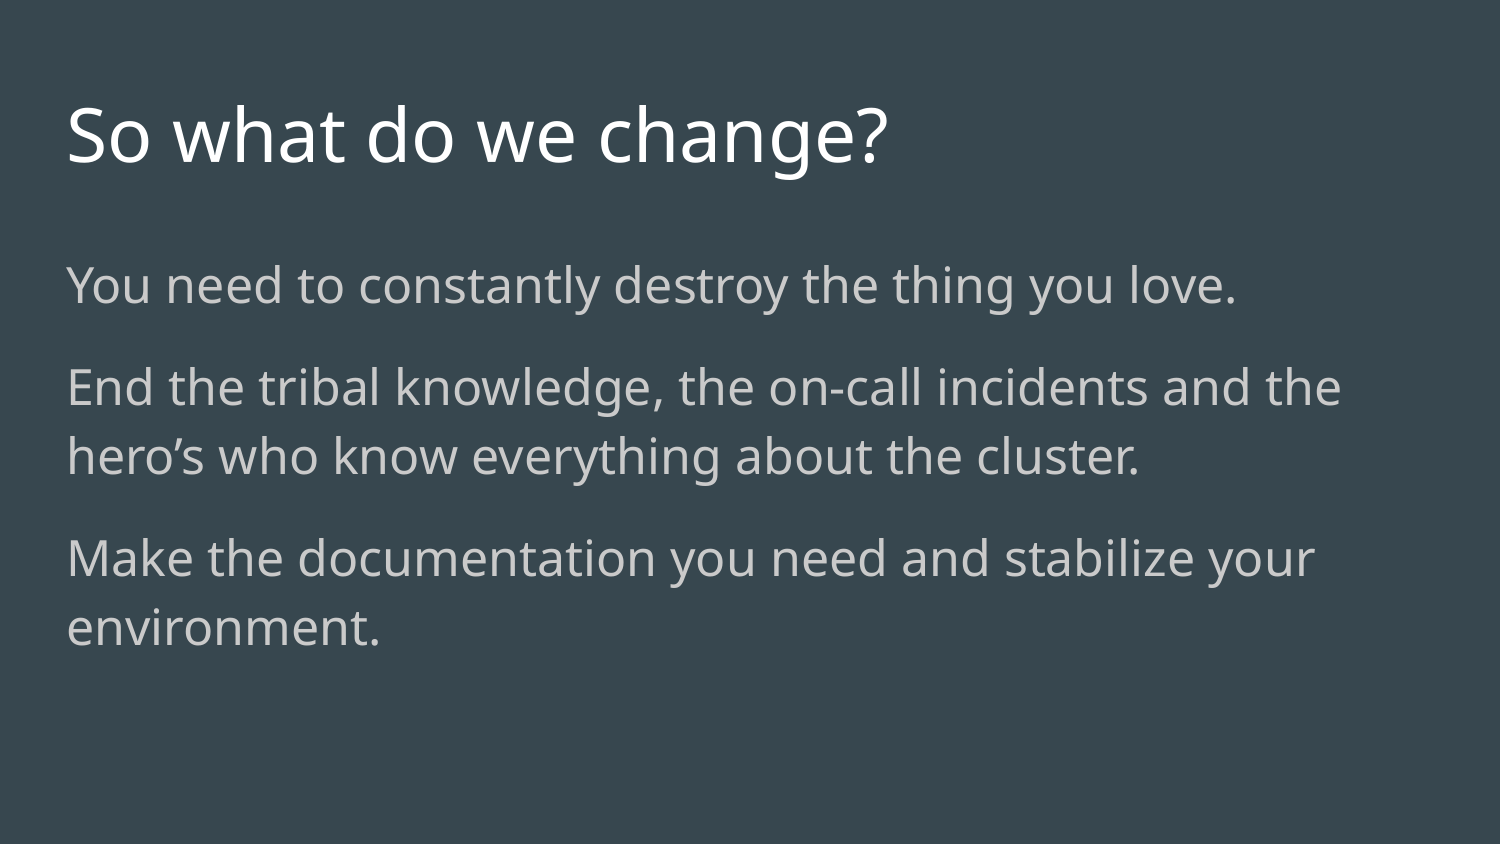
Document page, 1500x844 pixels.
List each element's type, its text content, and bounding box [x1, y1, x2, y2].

list You need to constantly destroy the thing you love. End the tribal knowledge, the on-call incidents and the hero’s who know everything about the cluster. Make the documentation you need and stabilize your environment. [51, 229, 1449, 750]
title So what do we change? [51, 72, 1449, 167]
